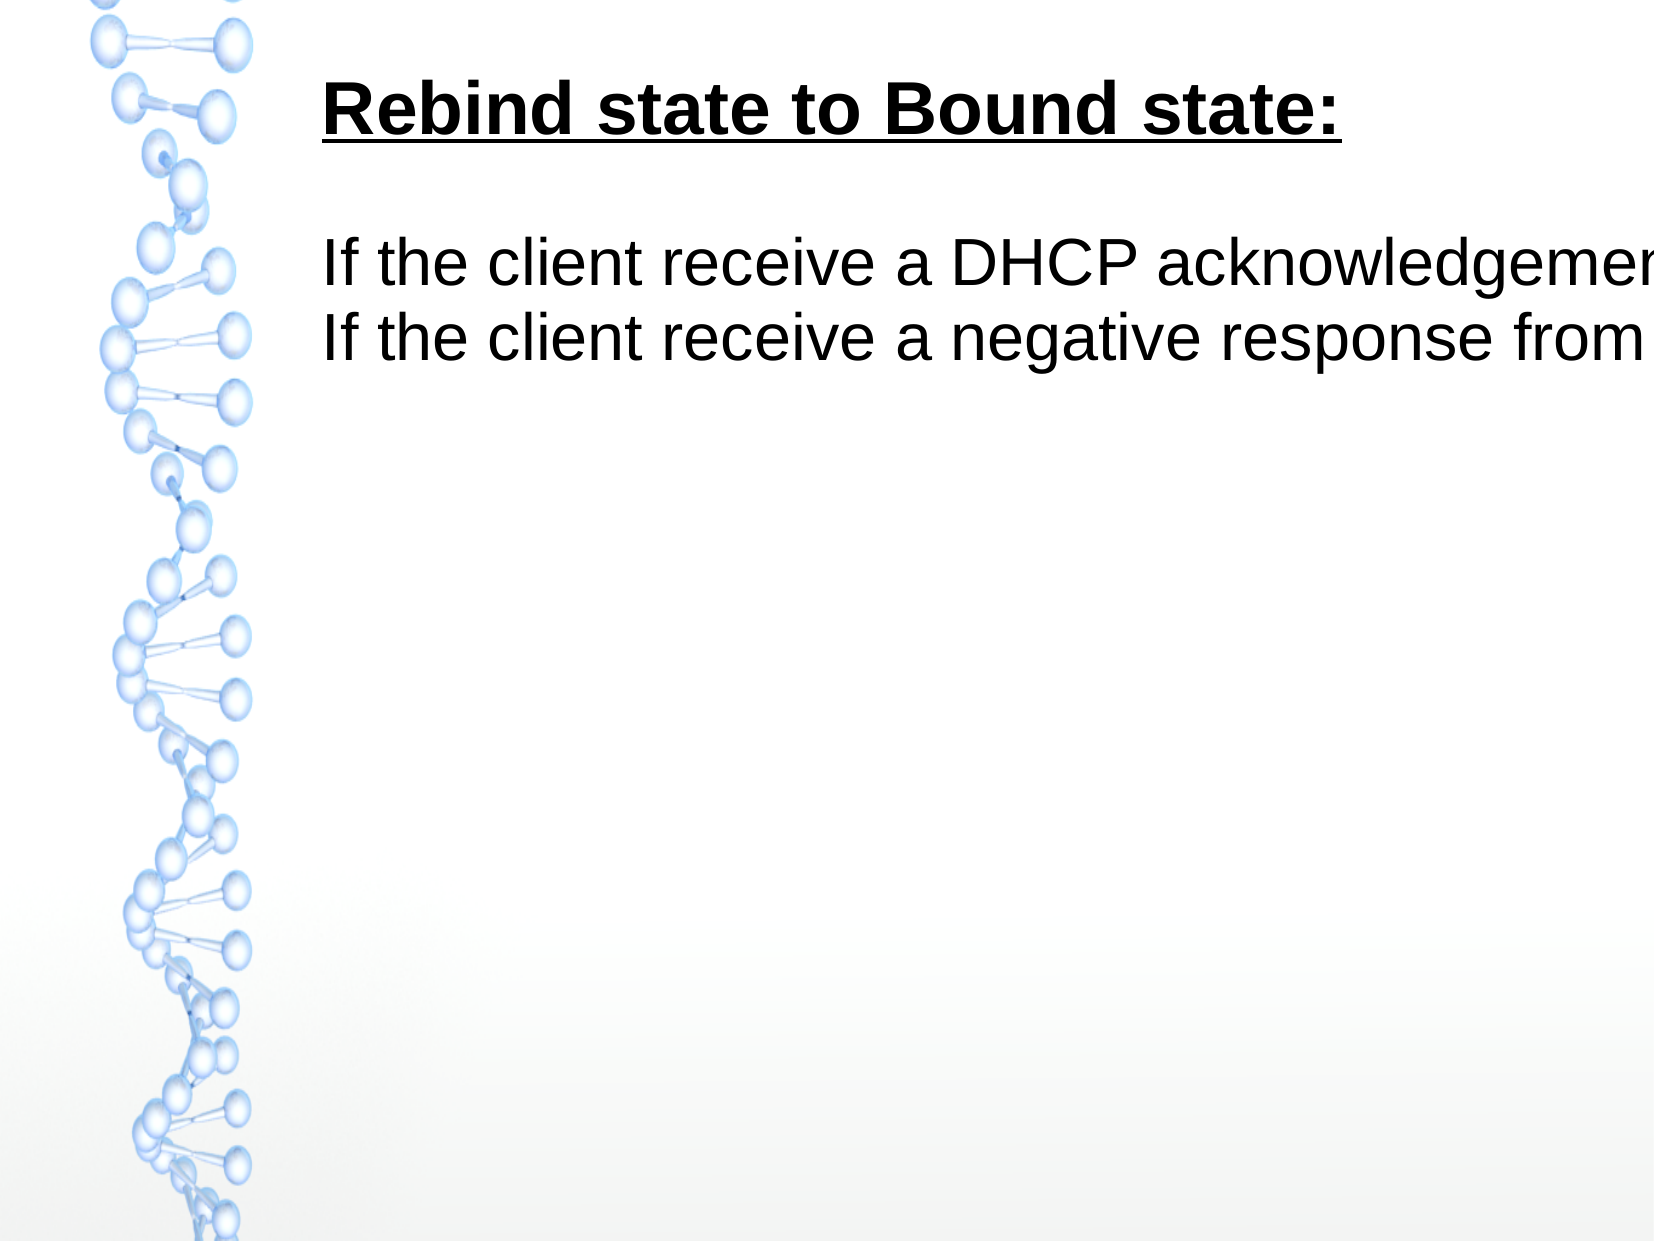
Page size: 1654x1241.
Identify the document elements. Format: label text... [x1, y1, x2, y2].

text_box Rebind state to Bound state: If the client receive a DHCP acknowledgement it goes to the bound state and resets the timer. If the client receive a negative response from the server the client moves to the initialization state and begins the process of acquiring new IP address. [307, 59, 1654, 383]
picture [0, 0, 1654, 1241]
